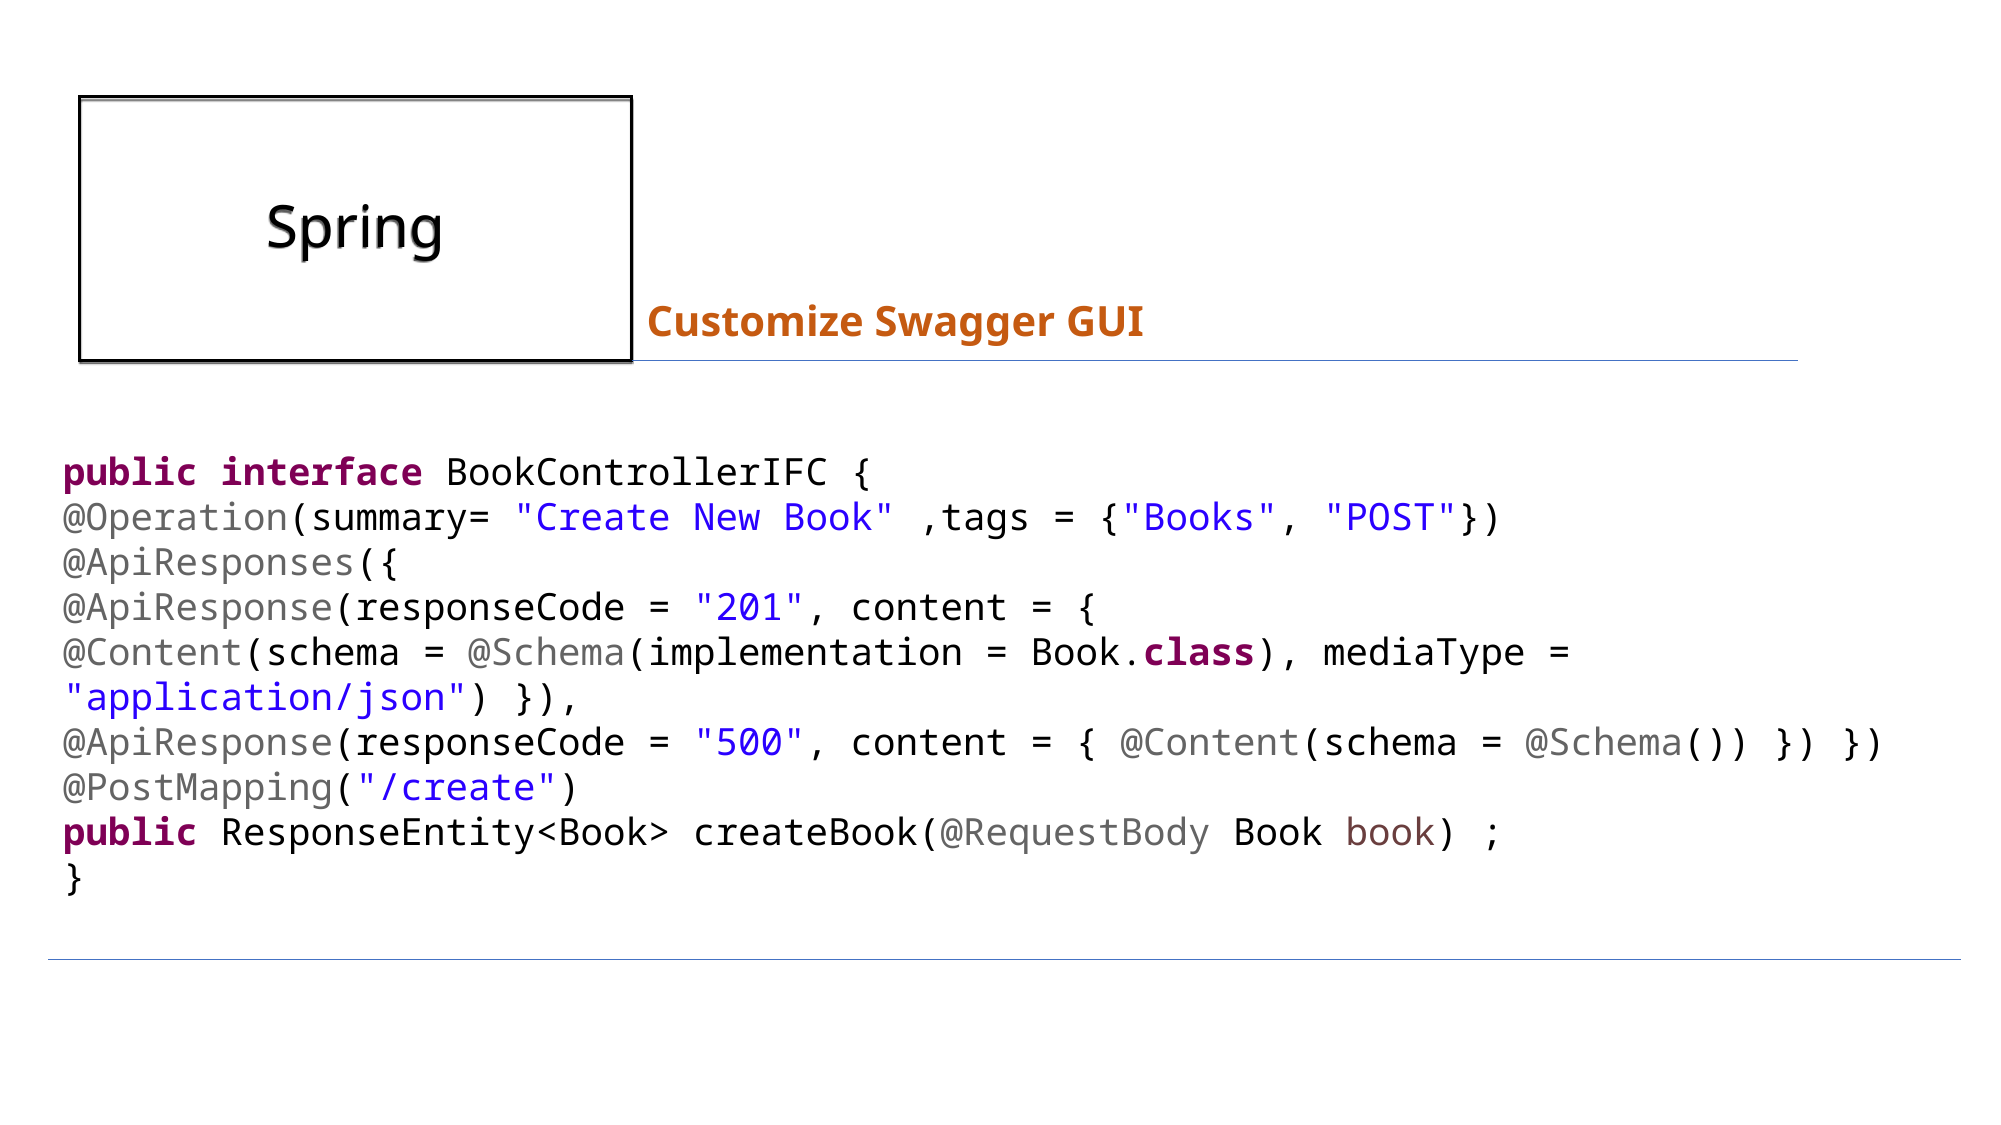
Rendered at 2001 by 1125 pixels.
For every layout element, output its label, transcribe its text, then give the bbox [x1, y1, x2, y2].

text_box public interface BookControllerIFC { @Operation(summary= "Create New Book" ,tags = {"Books", "POST"}) @ApiResponses({ @ApiResponse(responseCode = "201", content = { @Content(schema = @Schema(implementation = Book.class), mediaType = "application/json") }), @ApiResponse(responseCode = "500", content = { @Content(schema = @Schema()) }) }) @PostMapping("/create") public ResponseEntity<Book> createBook(@RequestBody Book book) ; } [48, 440, 2000, 865]
text_box Customize Swagger GUI [631, 286, 1238, 353]
title Spring [79, 96, 632, 361]
